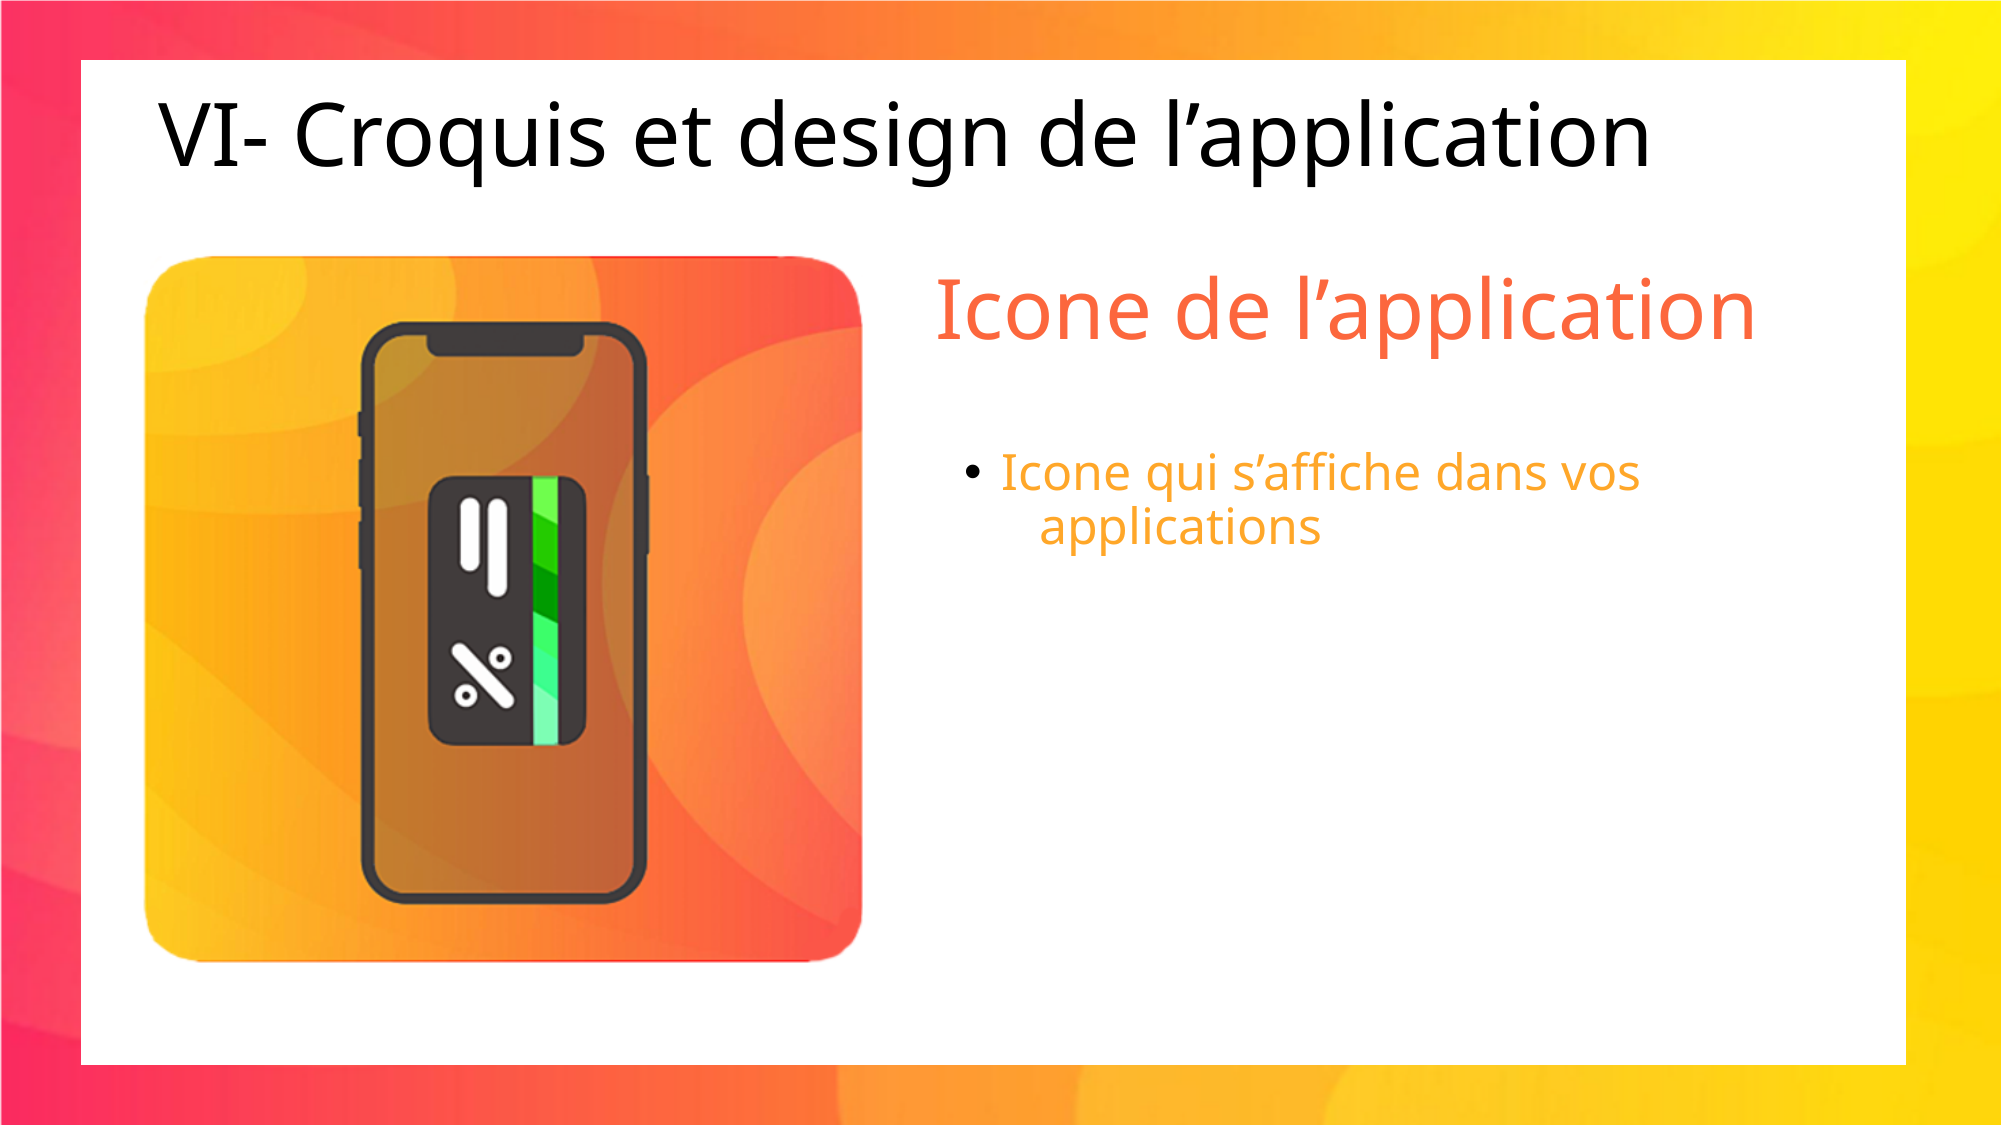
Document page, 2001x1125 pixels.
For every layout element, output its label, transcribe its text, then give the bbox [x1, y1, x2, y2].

title VI- Croquis et design de l’application [143, 82, 1869, 300]
text_box [81, 60, 1906, 1065]
text_box Icone qui s’affiche dans vos applications [949, 440, 1803, 776]
picture [0, 0, 2000, 1125]
text_box Icone de l’application [920, 300, 1836, 366]
